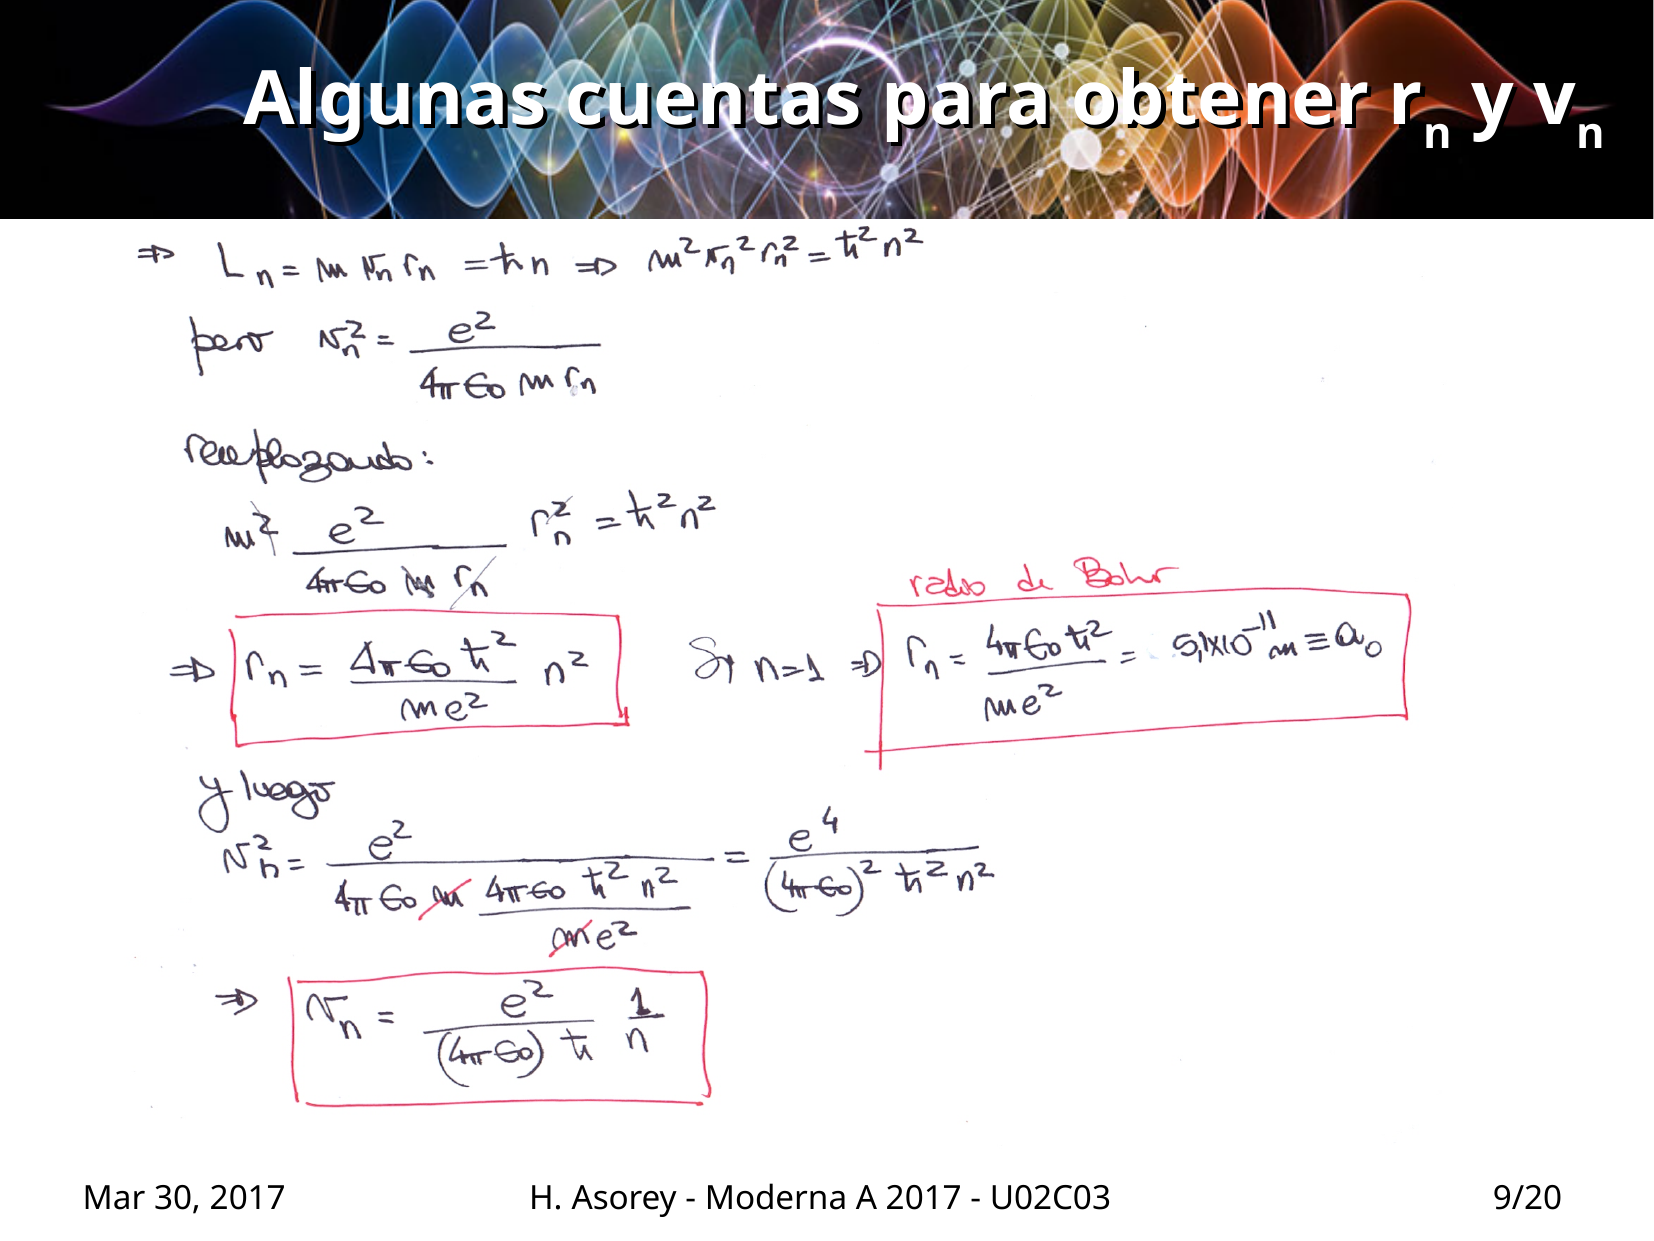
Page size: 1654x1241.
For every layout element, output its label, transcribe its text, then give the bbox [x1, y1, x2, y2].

title Algunas cuentas para obtener rn y vn [45, 15, 1606, 191]
picture [124, 225, 1456, 1155]
picture [0, 0, 1654, 219]
